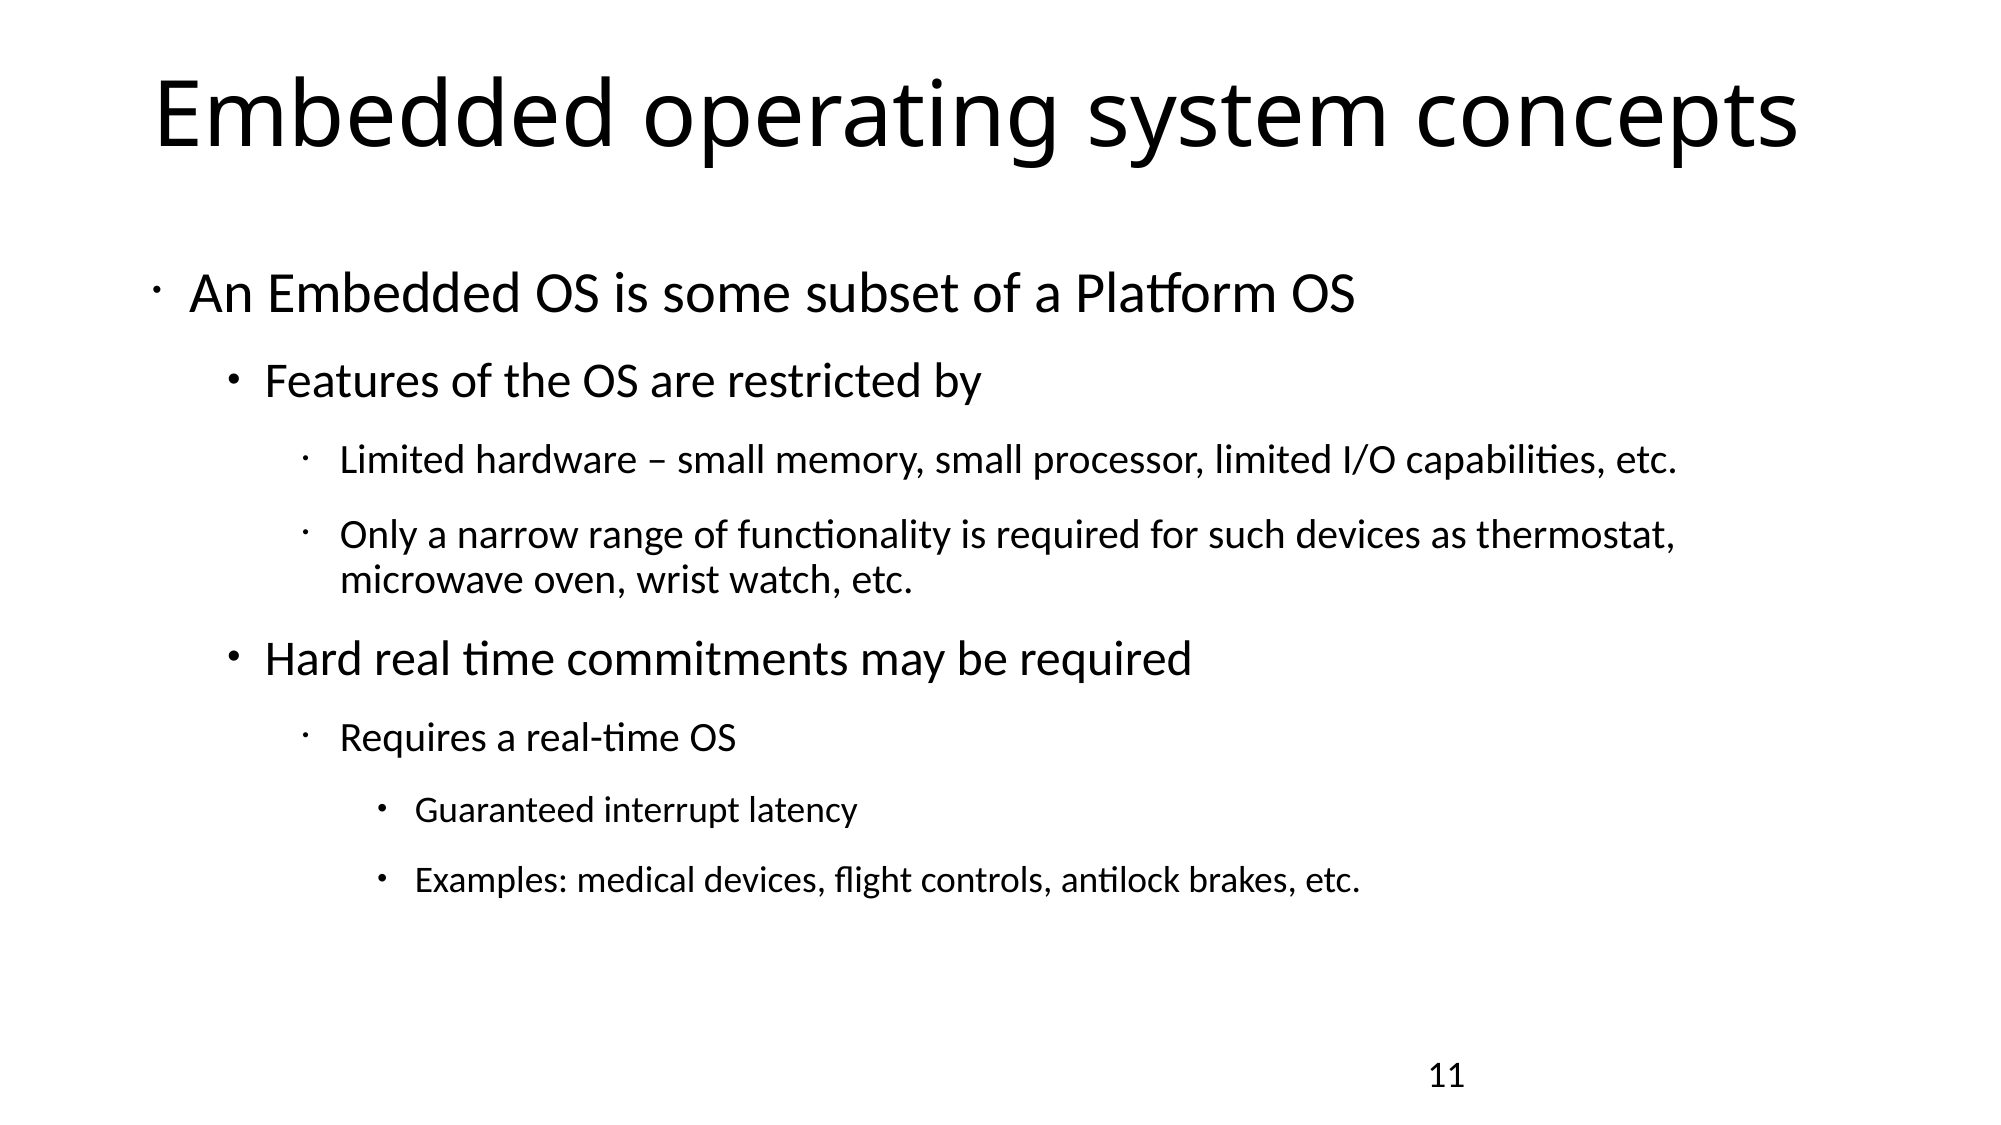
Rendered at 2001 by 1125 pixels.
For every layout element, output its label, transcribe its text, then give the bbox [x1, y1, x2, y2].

title Embedded operating system concepts [137, 59, 1863, 254]
slide_number <number> [1412, 1042, 1863, 1103]
list An Embedded OS is some subset of a Platform OS Features of the OS are restricted by Limited hardware – small memory, small processor, limited I/O capabilities, etc. Only a narrow range of functionality is required for such devices as thermostat, microwave oven, wrist watch, etc. Hard real time commitments may be required Requires a real-time OS Guaranteed interrupt latency Examples: medical devices, flight controls, antilock brakes, etc. [137, 254, 1863, 969]
